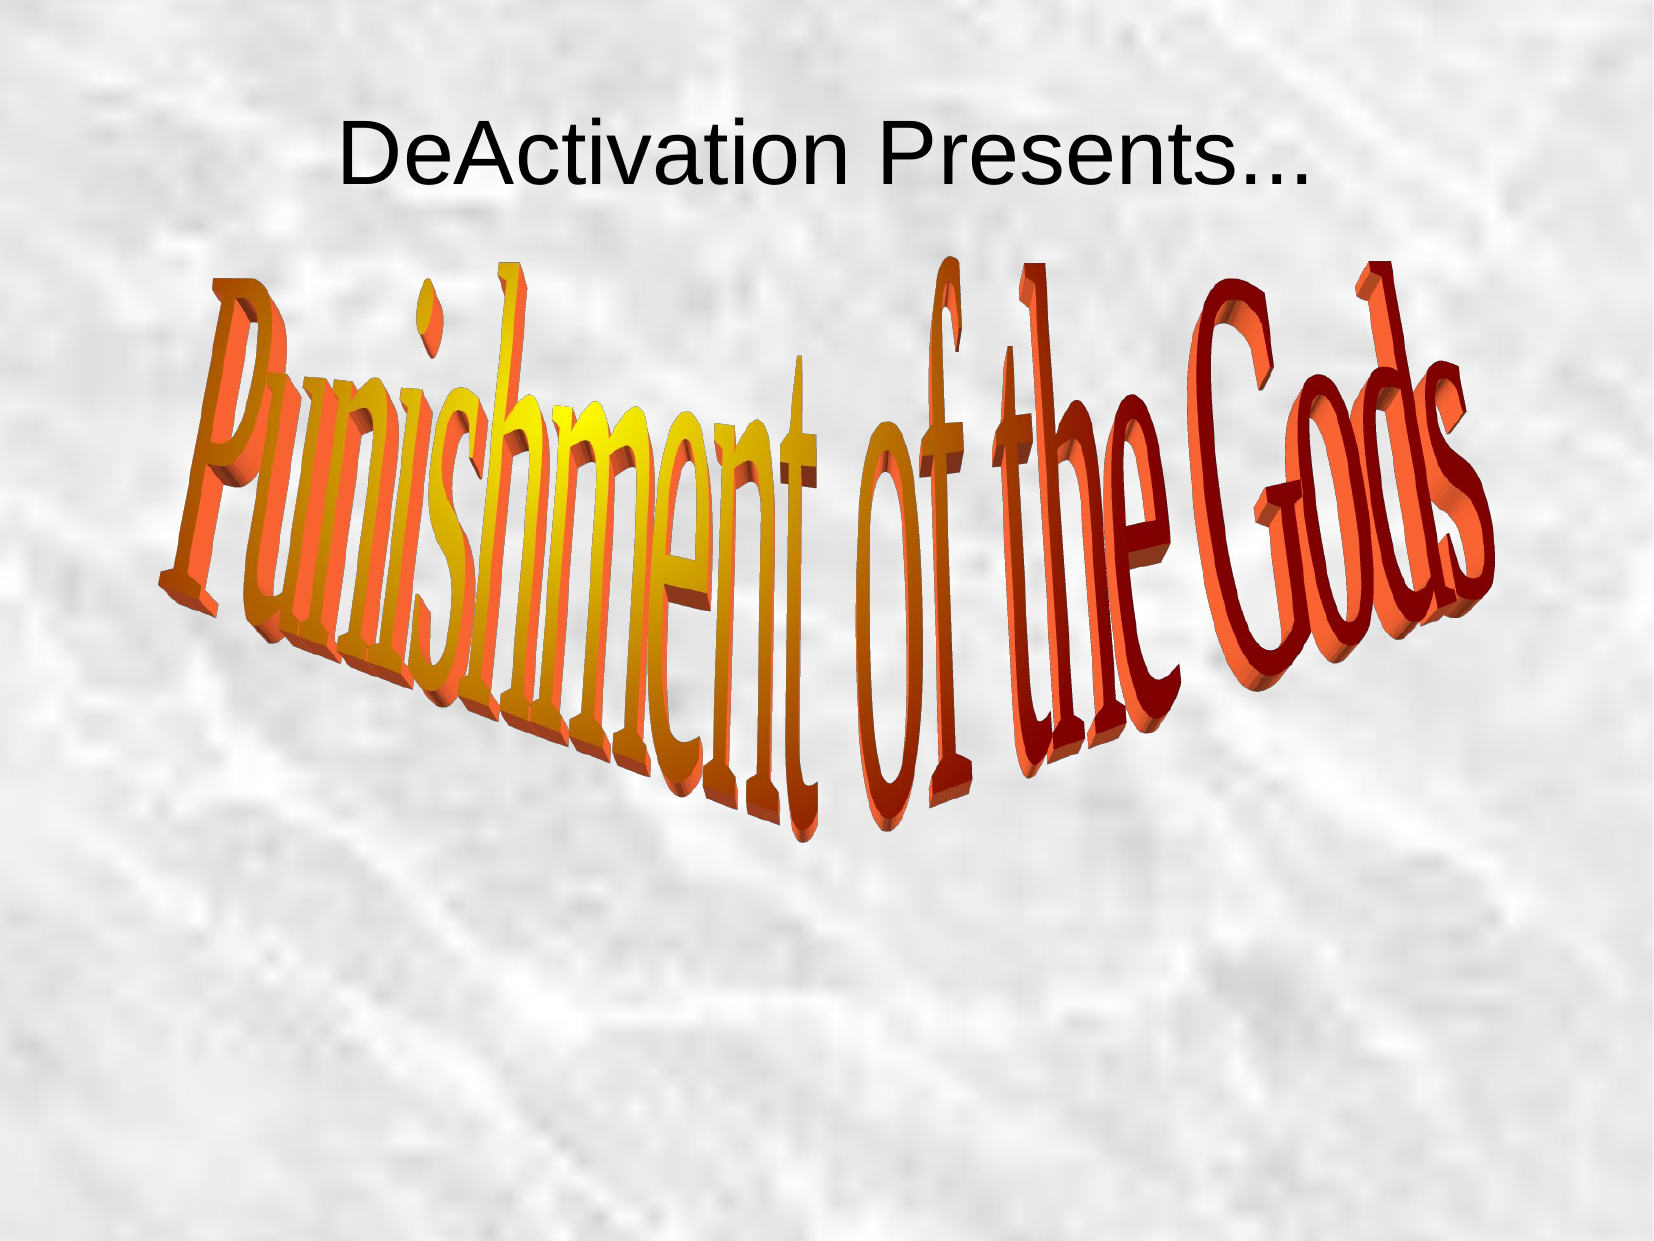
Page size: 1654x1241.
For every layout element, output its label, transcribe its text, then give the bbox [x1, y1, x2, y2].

title DeActivation Presents... [82, 49, 1571, 257]
picture [0, 0, 1654, 1241]
